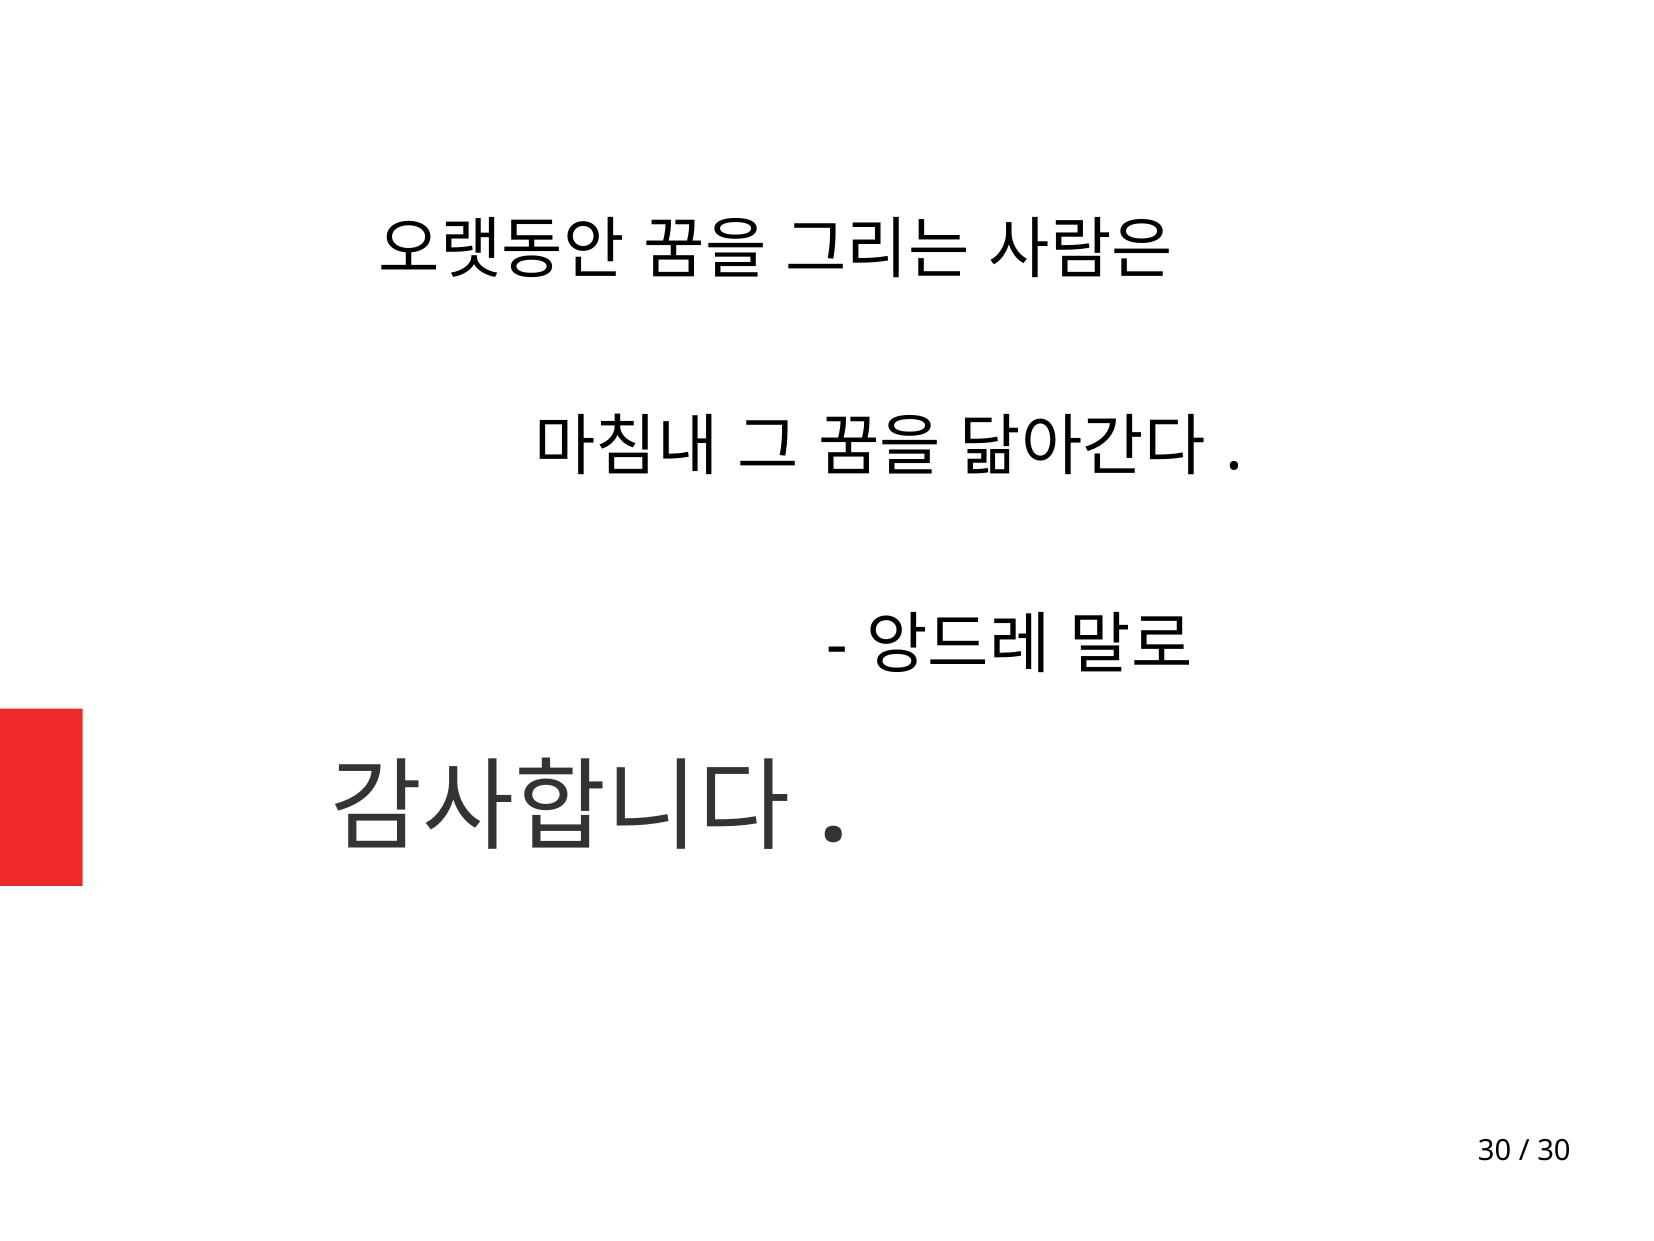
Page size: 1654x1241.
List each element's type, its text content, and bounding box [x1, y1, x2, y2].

subtitle 오랫동안 꿈을 그리는 사람은 마침내 그 꿈을 닮아간다. -앙드레 말로 [82, 236, 1489, 646]
title 감사합니다. [330, 661, 1654, 934]
title 감사합니다. [883, 661, 911, 668]
